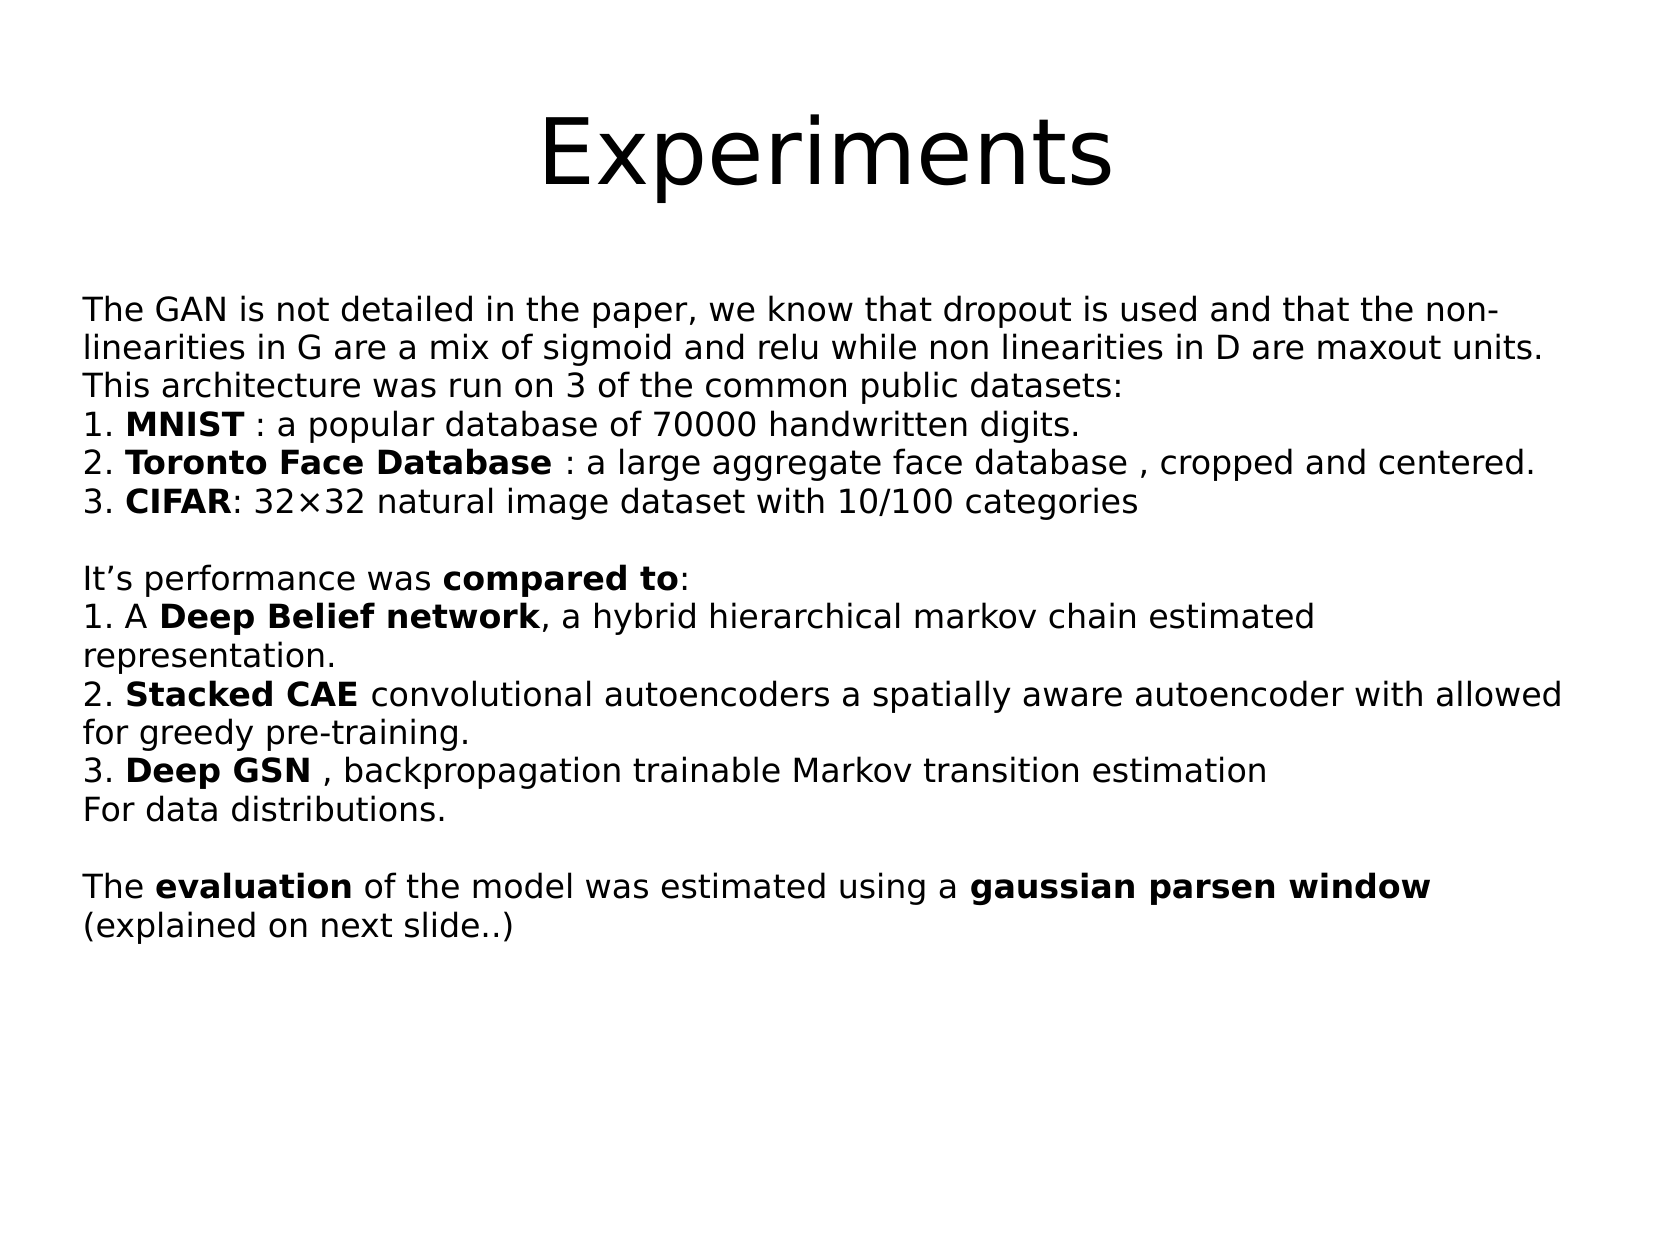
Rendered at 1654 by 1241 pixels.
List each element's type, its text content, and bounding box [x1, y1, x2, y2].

title Experiments [82, 49, 1571, 257]
subtitle The GAN is not detailed in the paper, we know that dropout is used and that the non-linearities in G are a mix of sigmoid and relu while non linearities in D are maxout units. This architecture was run on 3 of the common public datasets: 1. MNIST : a popular database of 70000 handwritten digits. 2. Toronto Face Database : a large aggregate face database , cropped and centered. 3. CIFAR: 32×32 natural image dataset with 10/100 categories It’s performance was compared to: 1. A Deep Belief network, a hybrid hierarchical markov chain estimated representation. 2. Stacked CAE convolutional autoencoders a spatially aware autoencoder with allowed for greedy pre-training. 3. Deep GSN , backpropagation trainable Markov transition estimation For data distributions. The evaluation of the model was estimated using a gaussian parsen window (explained on next slide..) [82, 290, 1571, 1010]
